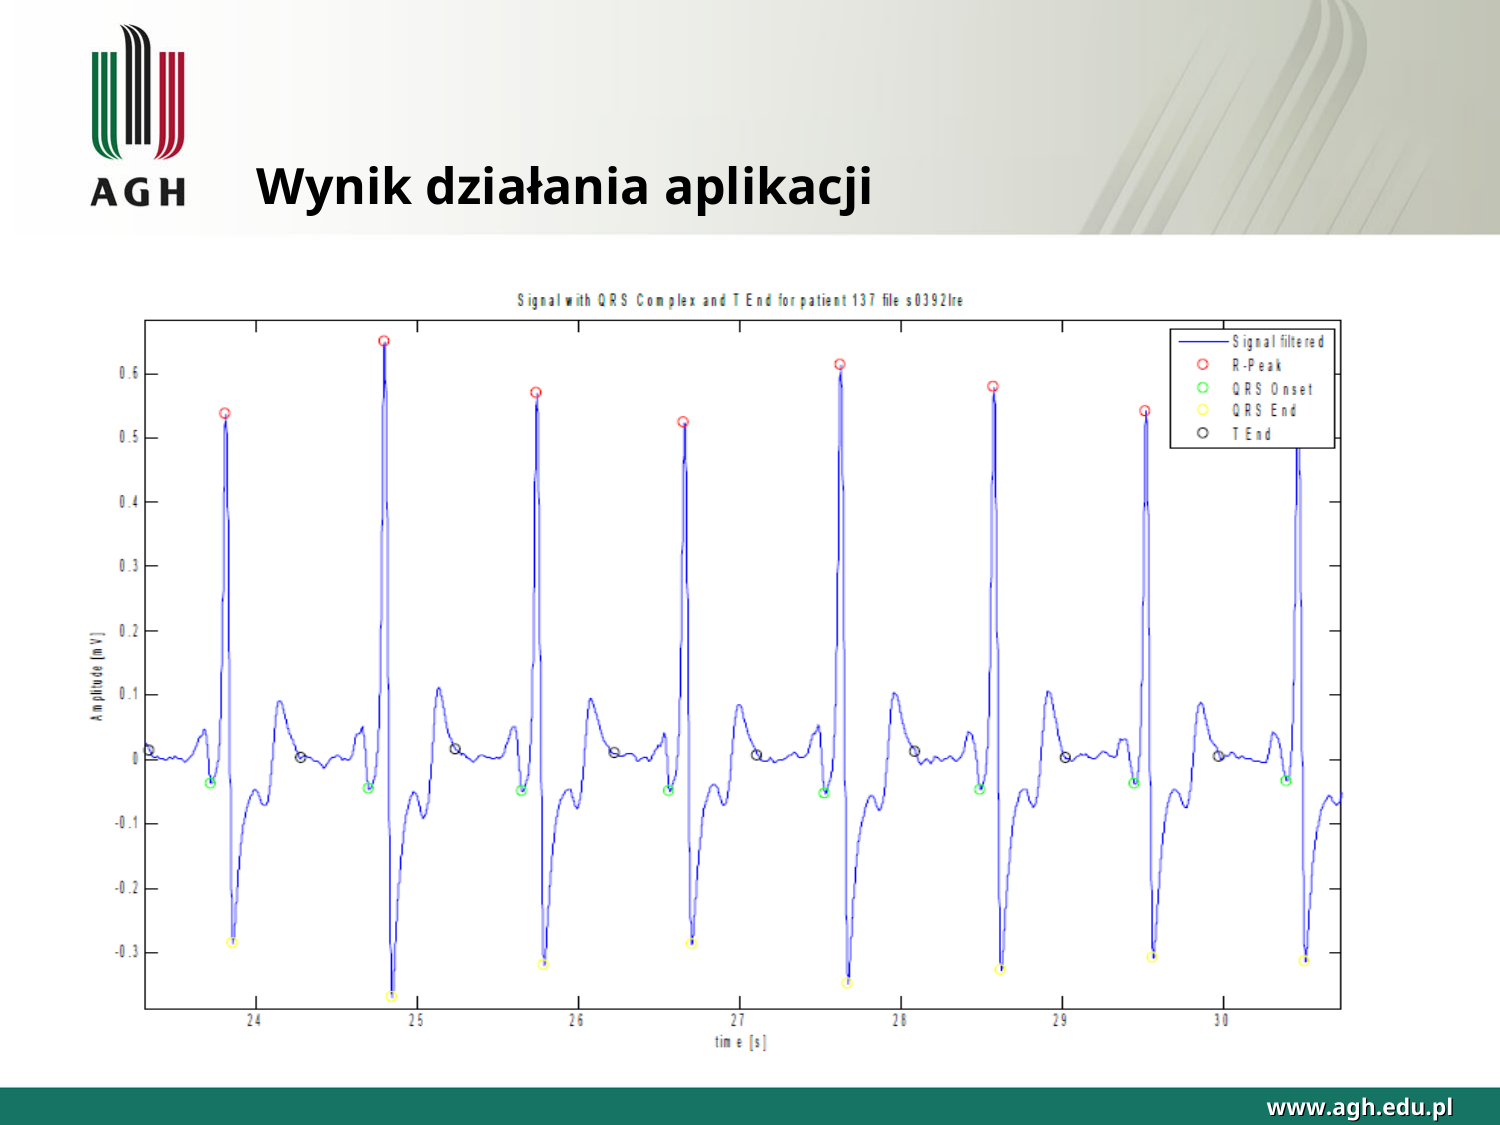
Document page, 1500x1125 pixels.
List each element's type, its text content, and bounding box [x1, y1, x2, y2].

picture [0, 0, 1500, 1125]
text_box www.agh.edu.pl [1251, 1084, 1500, 1125]
title Wynik działania aplikacji [242, 137, 1436, 233]
